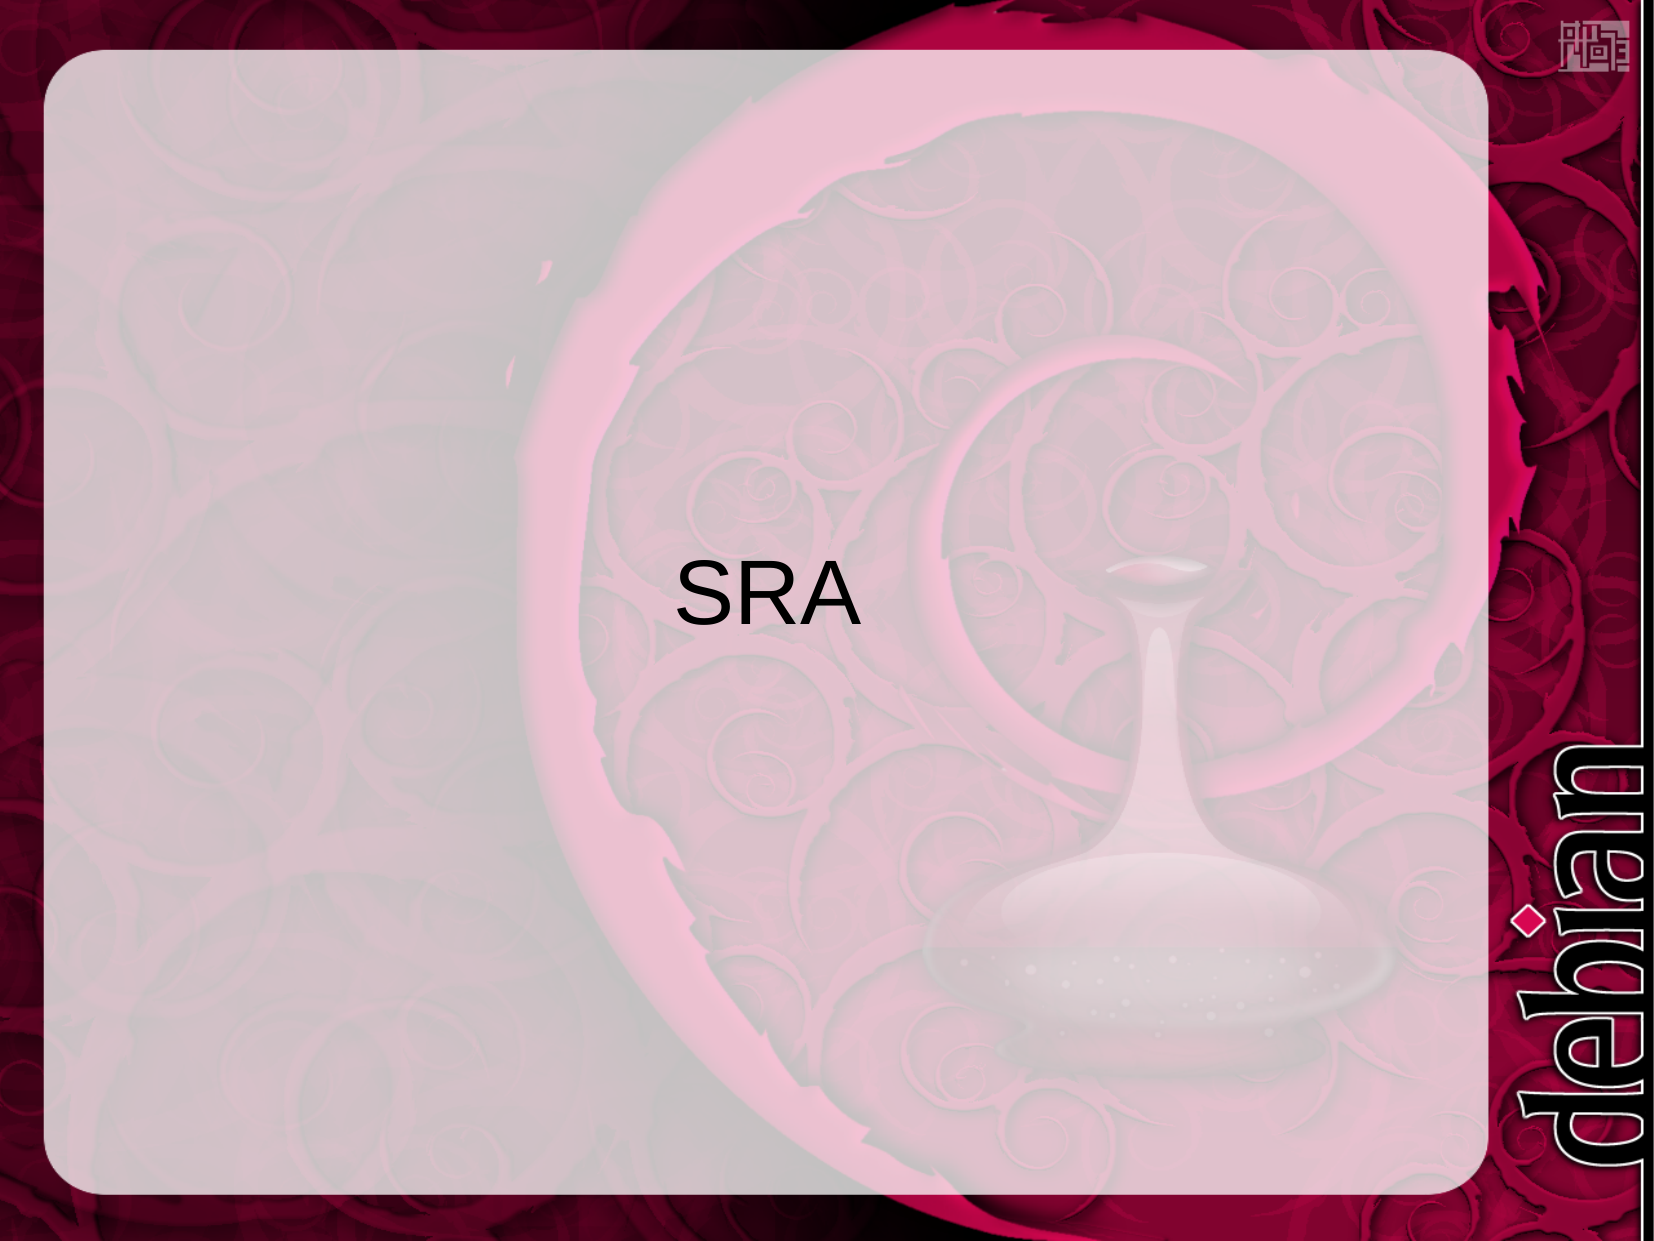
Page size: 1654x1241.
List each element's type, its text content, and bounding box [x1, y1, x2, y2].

picture [0, 0, 1654, 1241]
title SRA [59, 489, 1477, 697]
